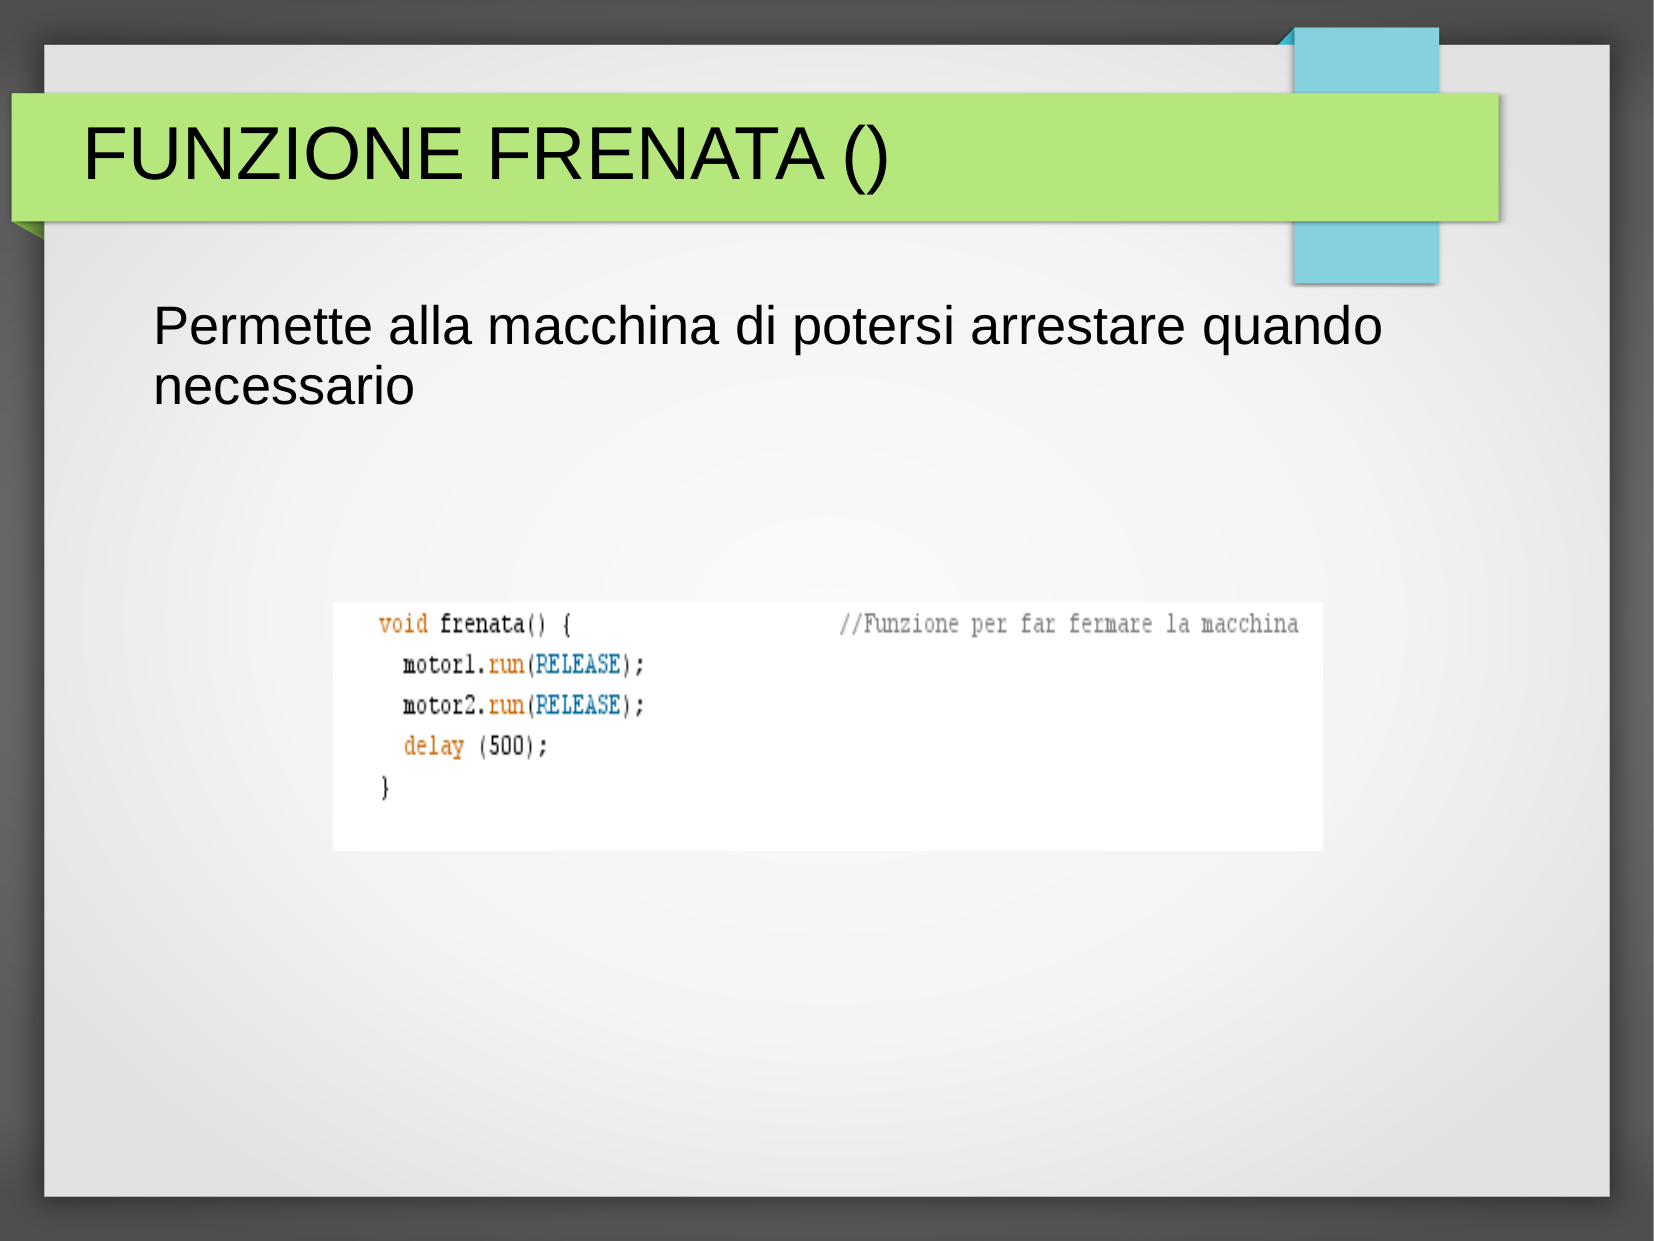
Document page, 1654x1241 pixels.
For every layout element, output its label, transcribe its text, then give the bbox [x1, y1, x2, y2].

picture [0, 0, 1654, 1241]
title FUNZIONE FRENATA () [82, 94, 1264, 213]
list Permette alla macchina di potersi arrestare quando necessario [82, 295, 1571, 1015]
